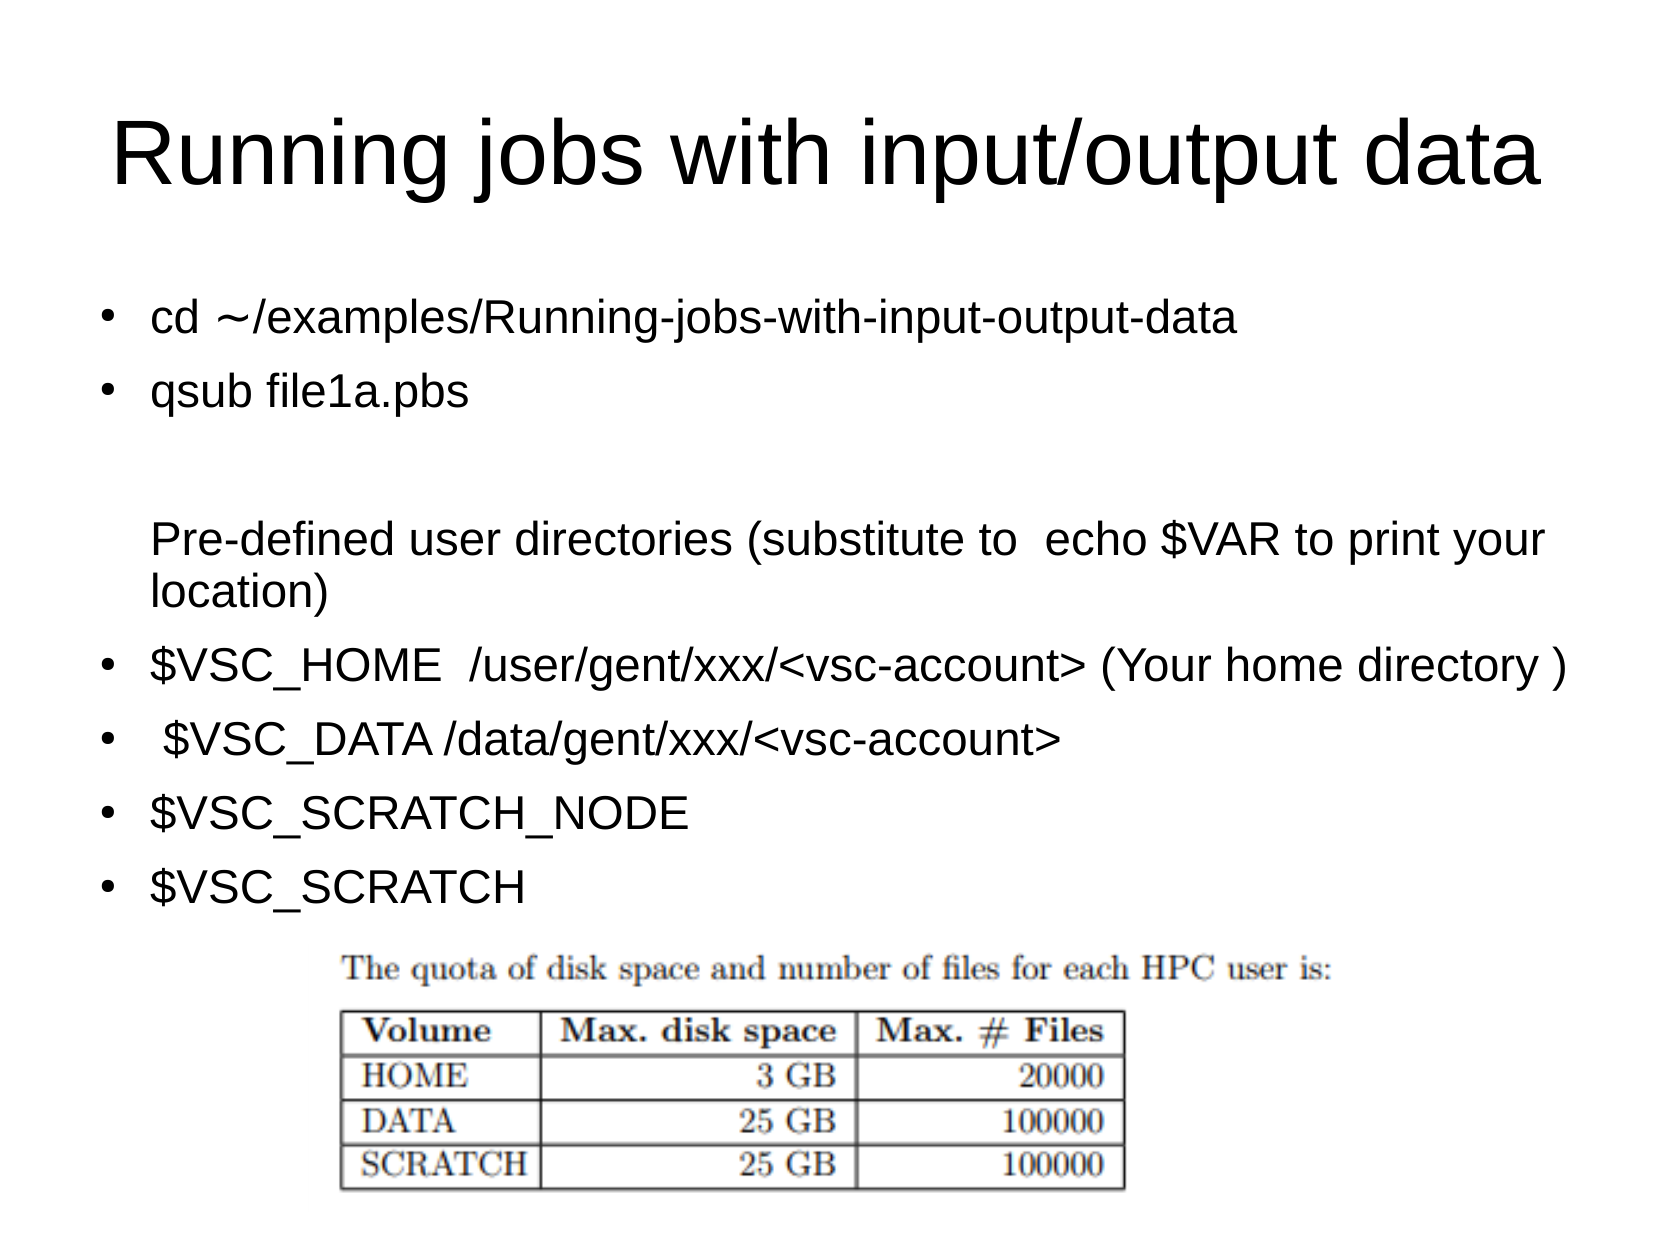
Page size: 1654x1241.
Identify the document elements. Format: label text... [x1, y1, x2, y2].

title Running jobs with input/output data [82, 49, 1571, 257]
picture [307, 944, 1386, 1212]
list cd ∼/examples/Running-jobs-with-input-output-data qsub file1a.pbs Pre-defined user directories (substitute to echo $VAR to print your location) $VSC_HOME /user/gent/xxx/<vsc-account> (Your home directory ) $VSC_DATA /data/gent/xxx/<vsc-account> $VSC_SCRATCH_NODE $VSC_SCRATCH [82, 290, 1571, 1010]
